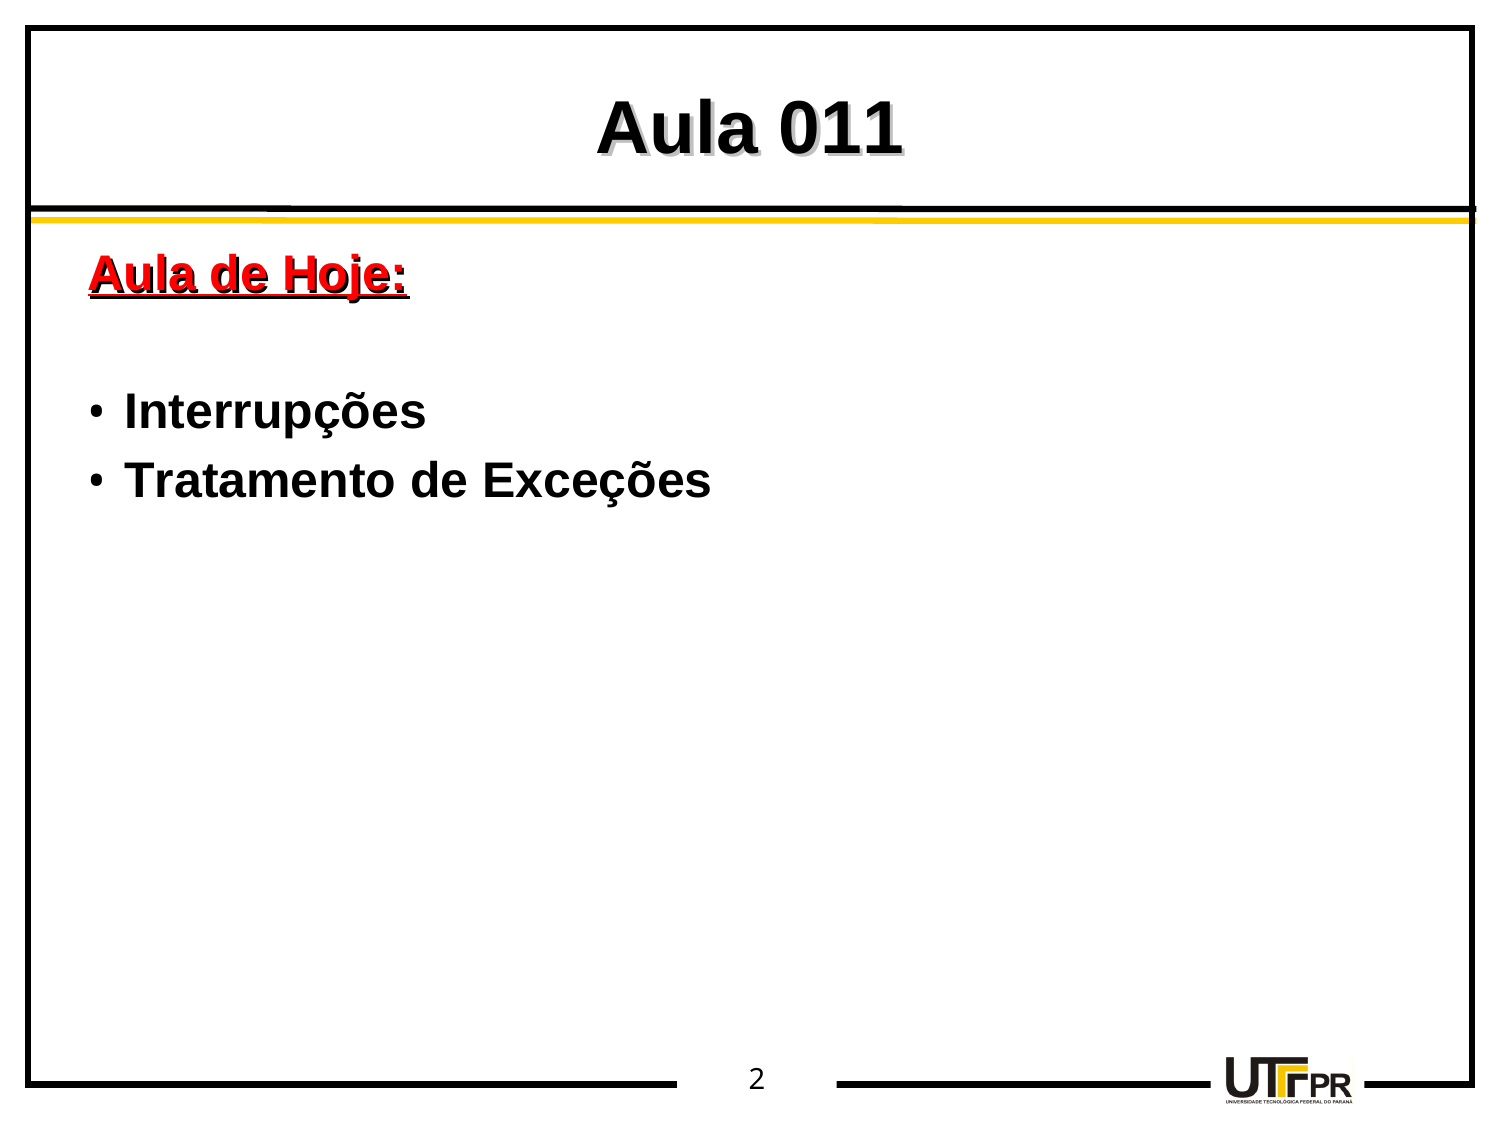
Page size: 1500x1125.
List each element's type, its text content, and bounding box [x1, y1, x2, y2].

picture [1225, 1057, 1353, 1104]
list Aula de Hoje: Interrupções Tratamento de Exceções [72, 243, 1428, 941]
title Aula 011 [26, 85, 1474, 180]
